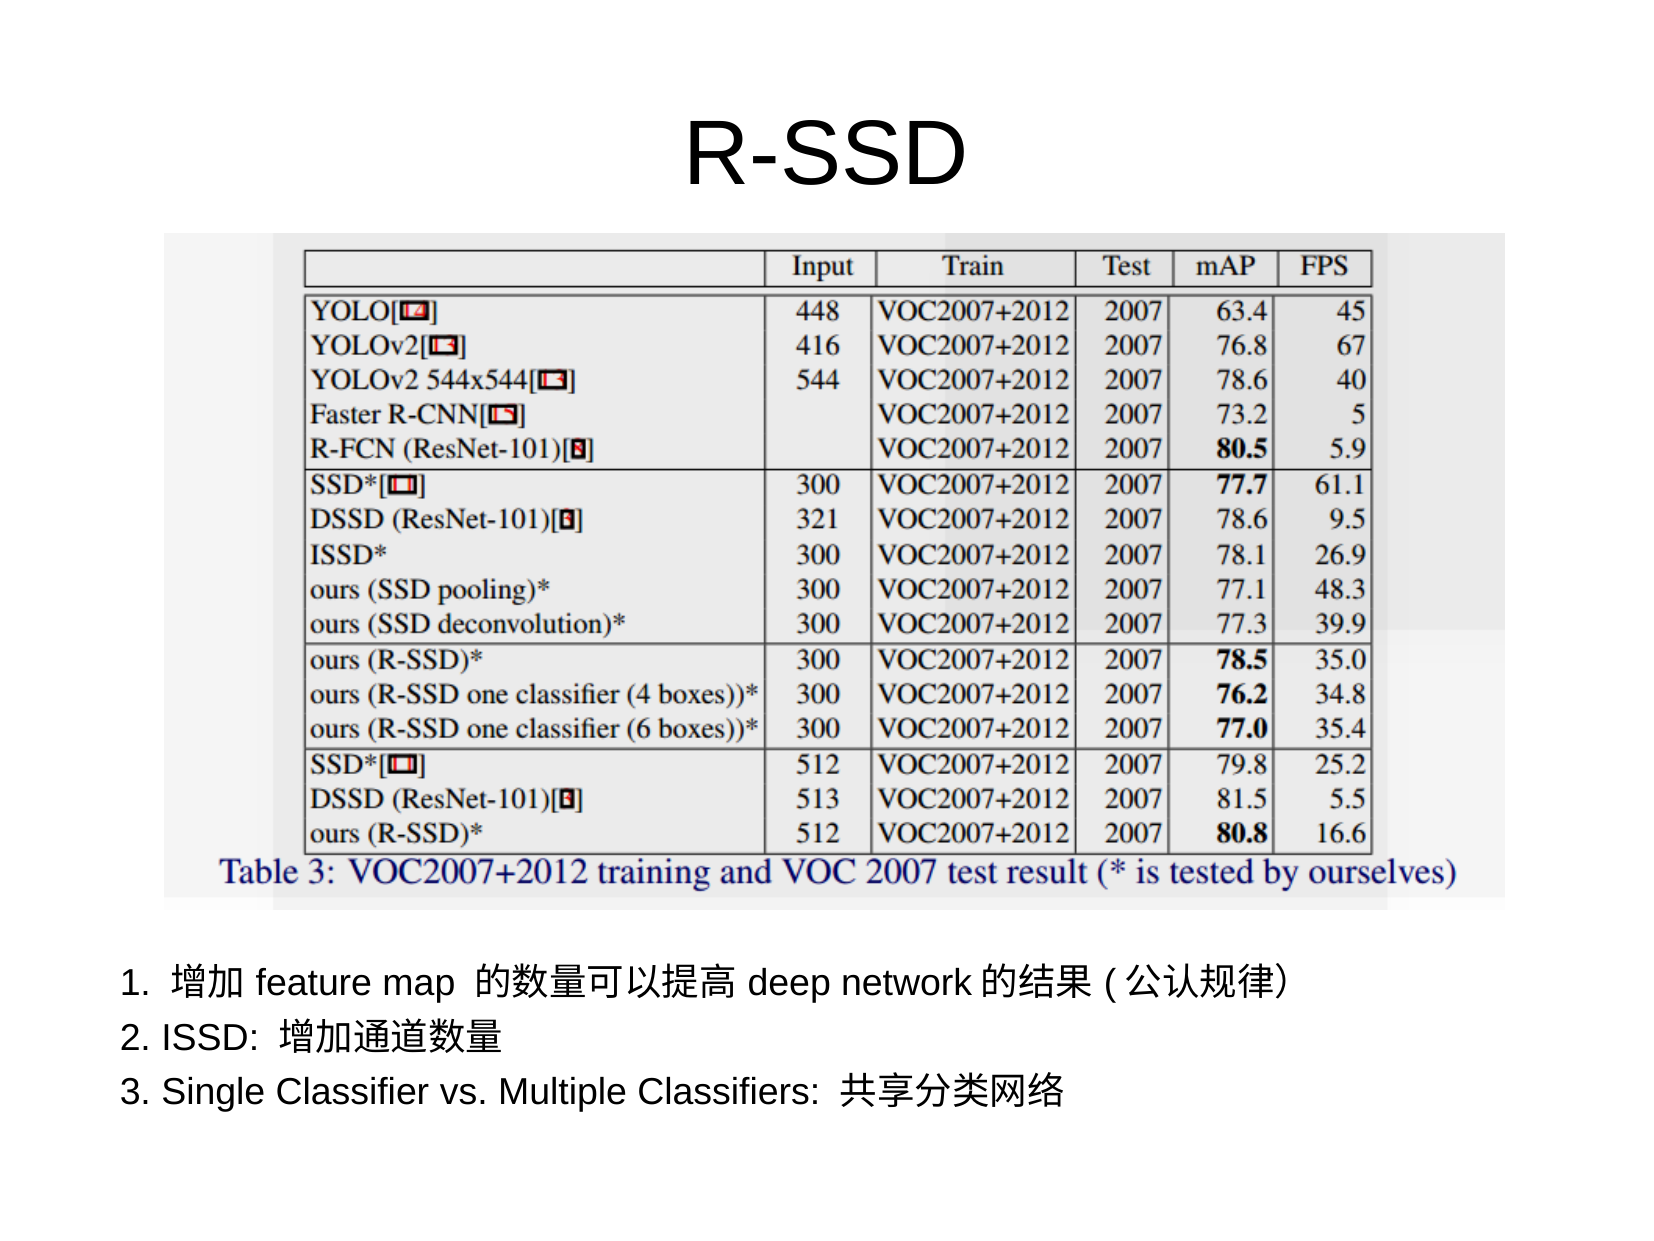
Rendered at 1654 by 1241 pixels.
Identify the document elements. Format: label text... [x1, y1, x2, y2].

title R-SSD [82, 49, 1571, 257]
text_box 1. 增加feature map 的数量可以提高deep network的结果(公认规律） 2. ISSD: 增加通道数量 3. Single Classifier vs. Multiple Classifiers: 共享分类网络 [105, 945, 1426, 1127]
picture [164, 233, 1505, 911]
